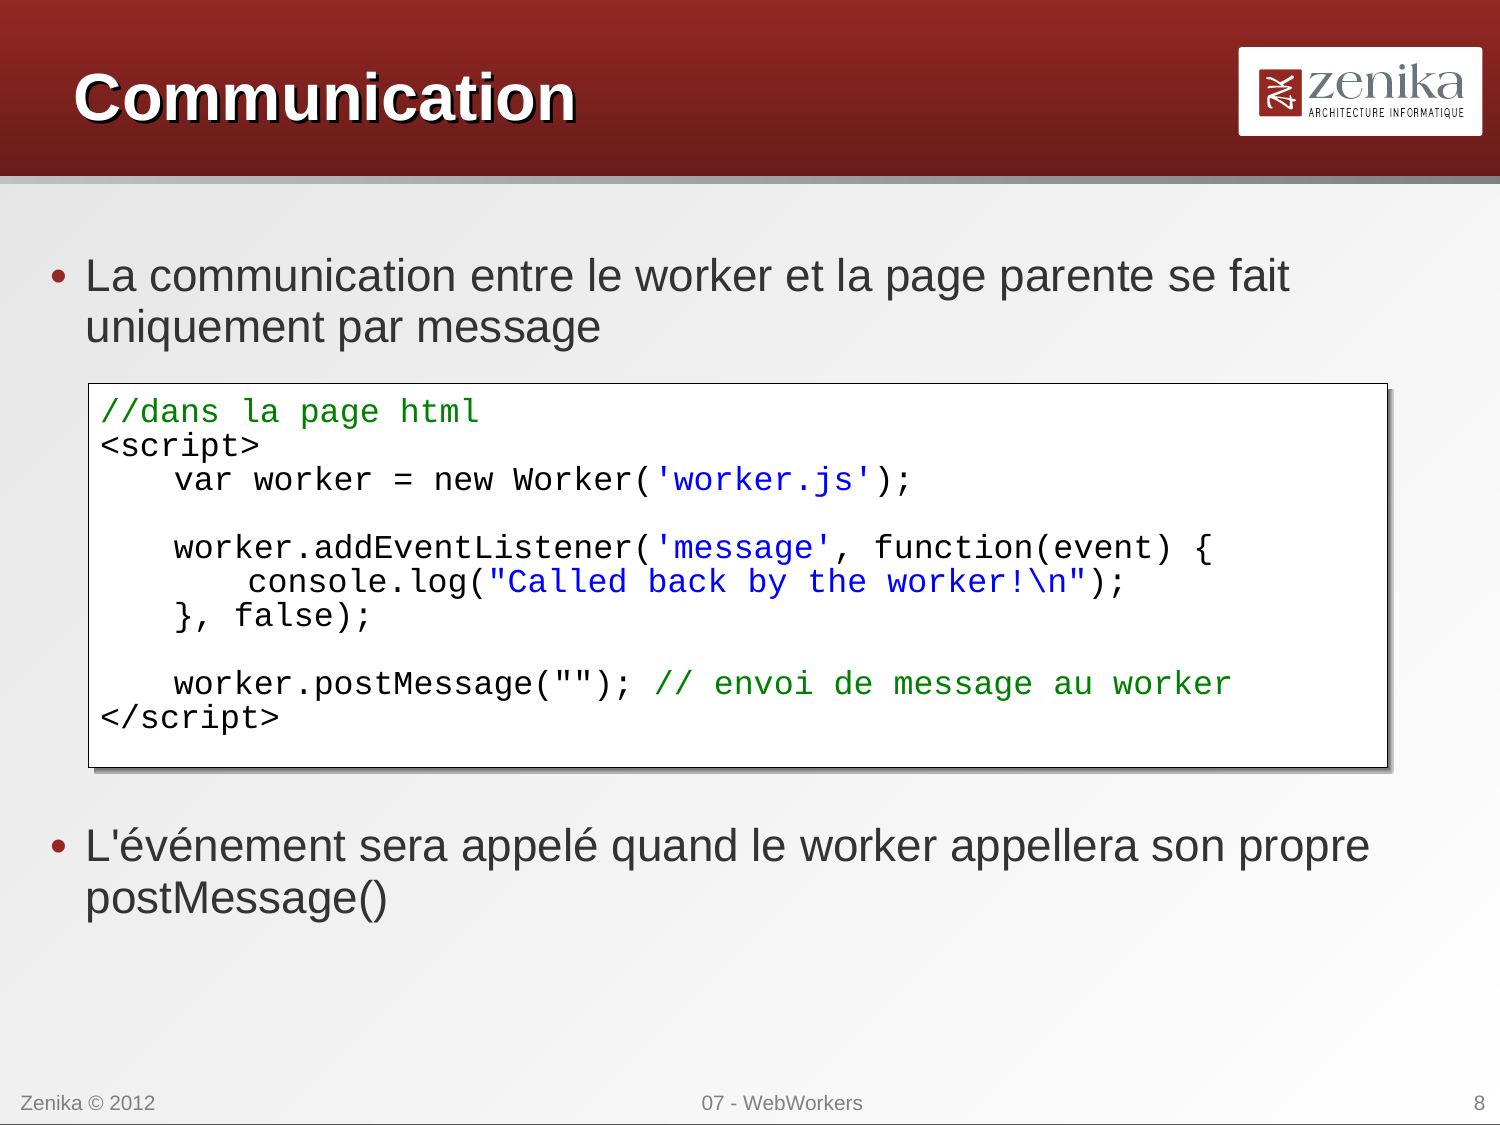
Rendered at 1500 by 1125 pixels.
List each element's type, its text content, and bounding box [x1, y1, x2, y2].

text_box //dans la page html <script> var worker = new Worker('worker.js'); worker.addEventListener('message', function(event) { console.log("Called back by the worker!\n"); }, false); worker.postMessage(""); // envoi de message au worker </script> [88, 383, 1388, 768]
picture [1257, 58, 1464, 125]
list La communication entre le worker et la page parente se fait uniquement par message L'événement sera appelé quand le worker appellera son propre postMessage() [50, 249, 1435, 1079]
title Communication [50, 15, 1206, 180]
